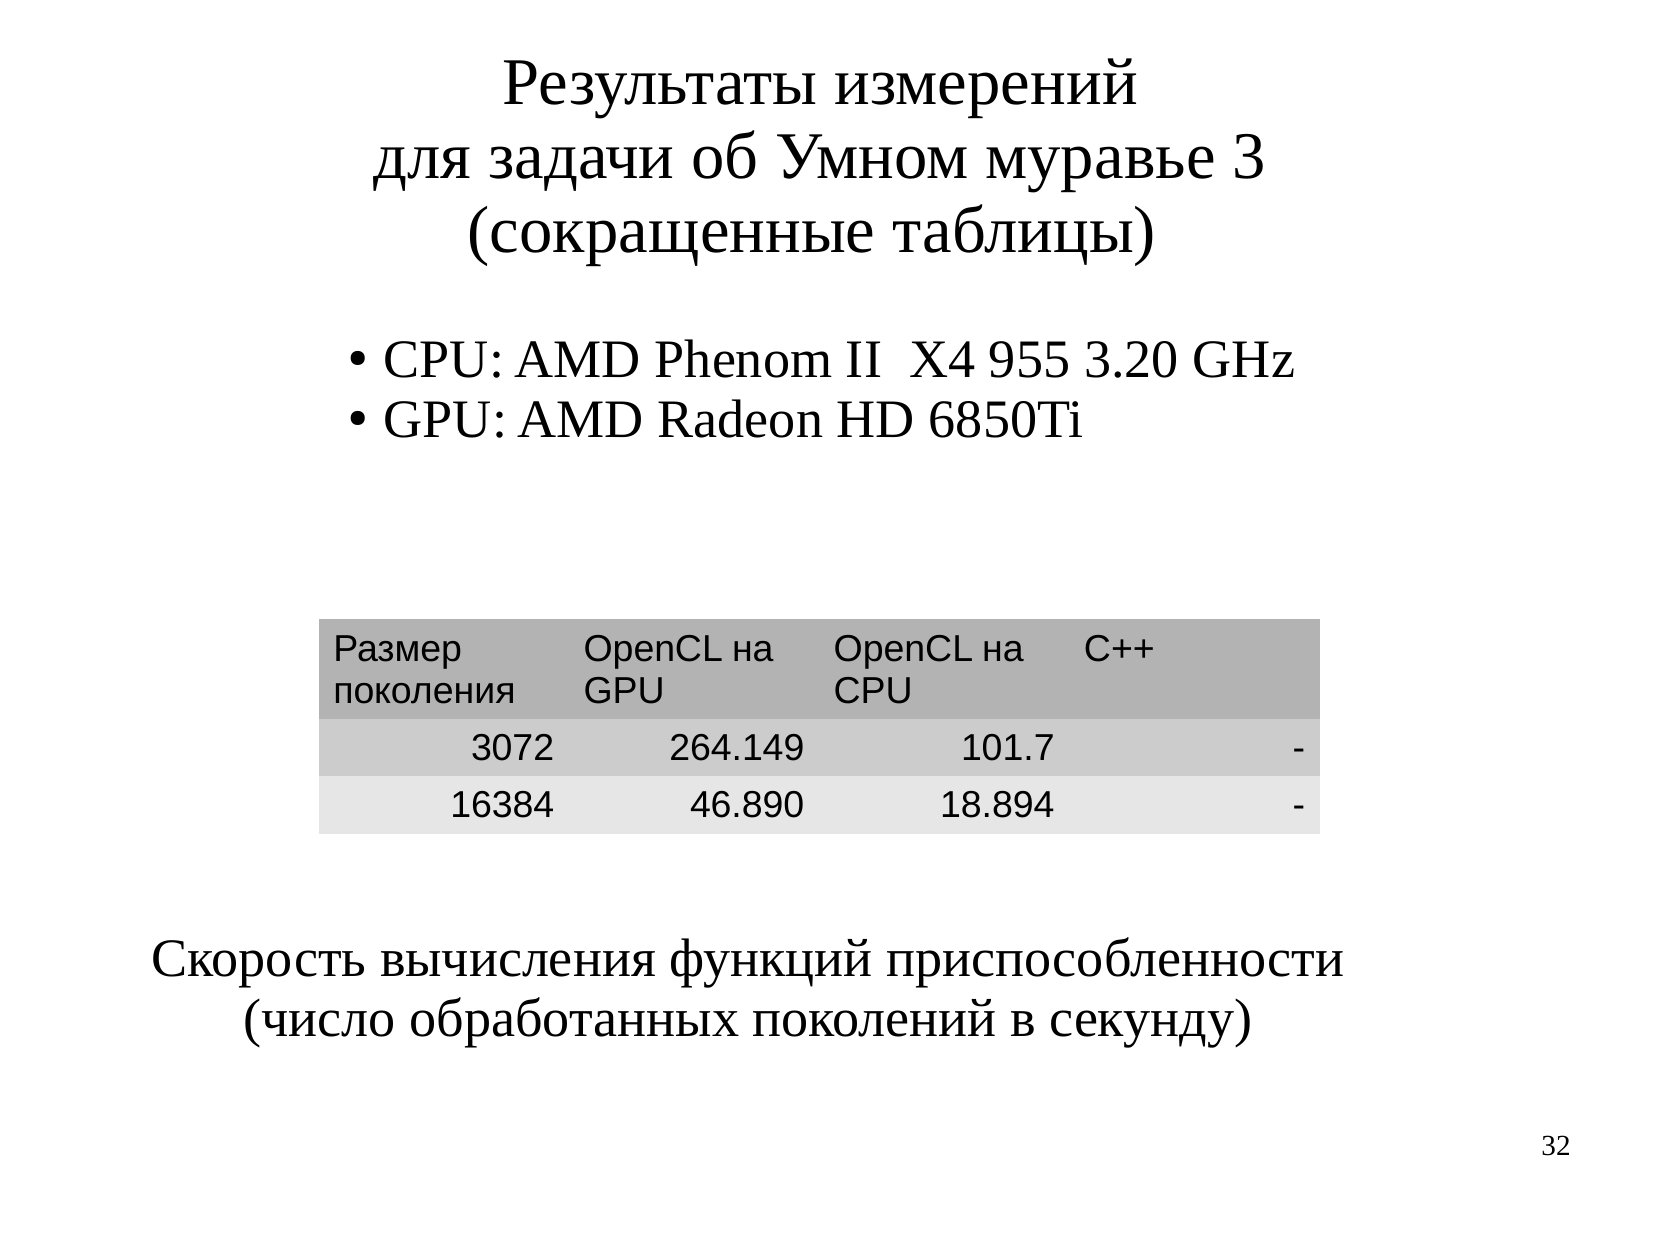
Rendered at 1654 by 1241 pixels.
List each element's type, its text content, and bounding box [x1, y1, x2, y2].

table_header OpenCL на СPU [819, 619, 1069, 719]
table_cell - [1069, 776, 1320, 834]
table_cell - [1069, 719, 1320, 776]
table_header C++ [1069, 619, 1320, 719]
text_box Результаты измерений для задачи об Умном муравье 3 (сокращенные таблицы) [359, 37, 1283, 275]
table_cell 101.7 [819, 719, 1069, 776]
table_cell 264.149 [569, 719, 819, 776]
table_cell 16384 [319, 776, 569, 834]
table_header OpenCL на GPU [569, 619, 819, 719]
text_box CPU: AMD Phenom II X4 955 3.20 GHz GPU: AMD Radeon HD 6850Ti [333, 321, 1312, 520]
text_box Скорость вычисления функций приспособленности (число обработанных поколений в секунду) [136, 921, 1361, 1099]
table_header Размер поколения [319, 619, 569, 719]
table_cell 46.890 [569, 776, 819, 834]
table_cell 3072 [319, 719, 569, 776]
table_cell 18.894 [819, 776, 1069, 834]
